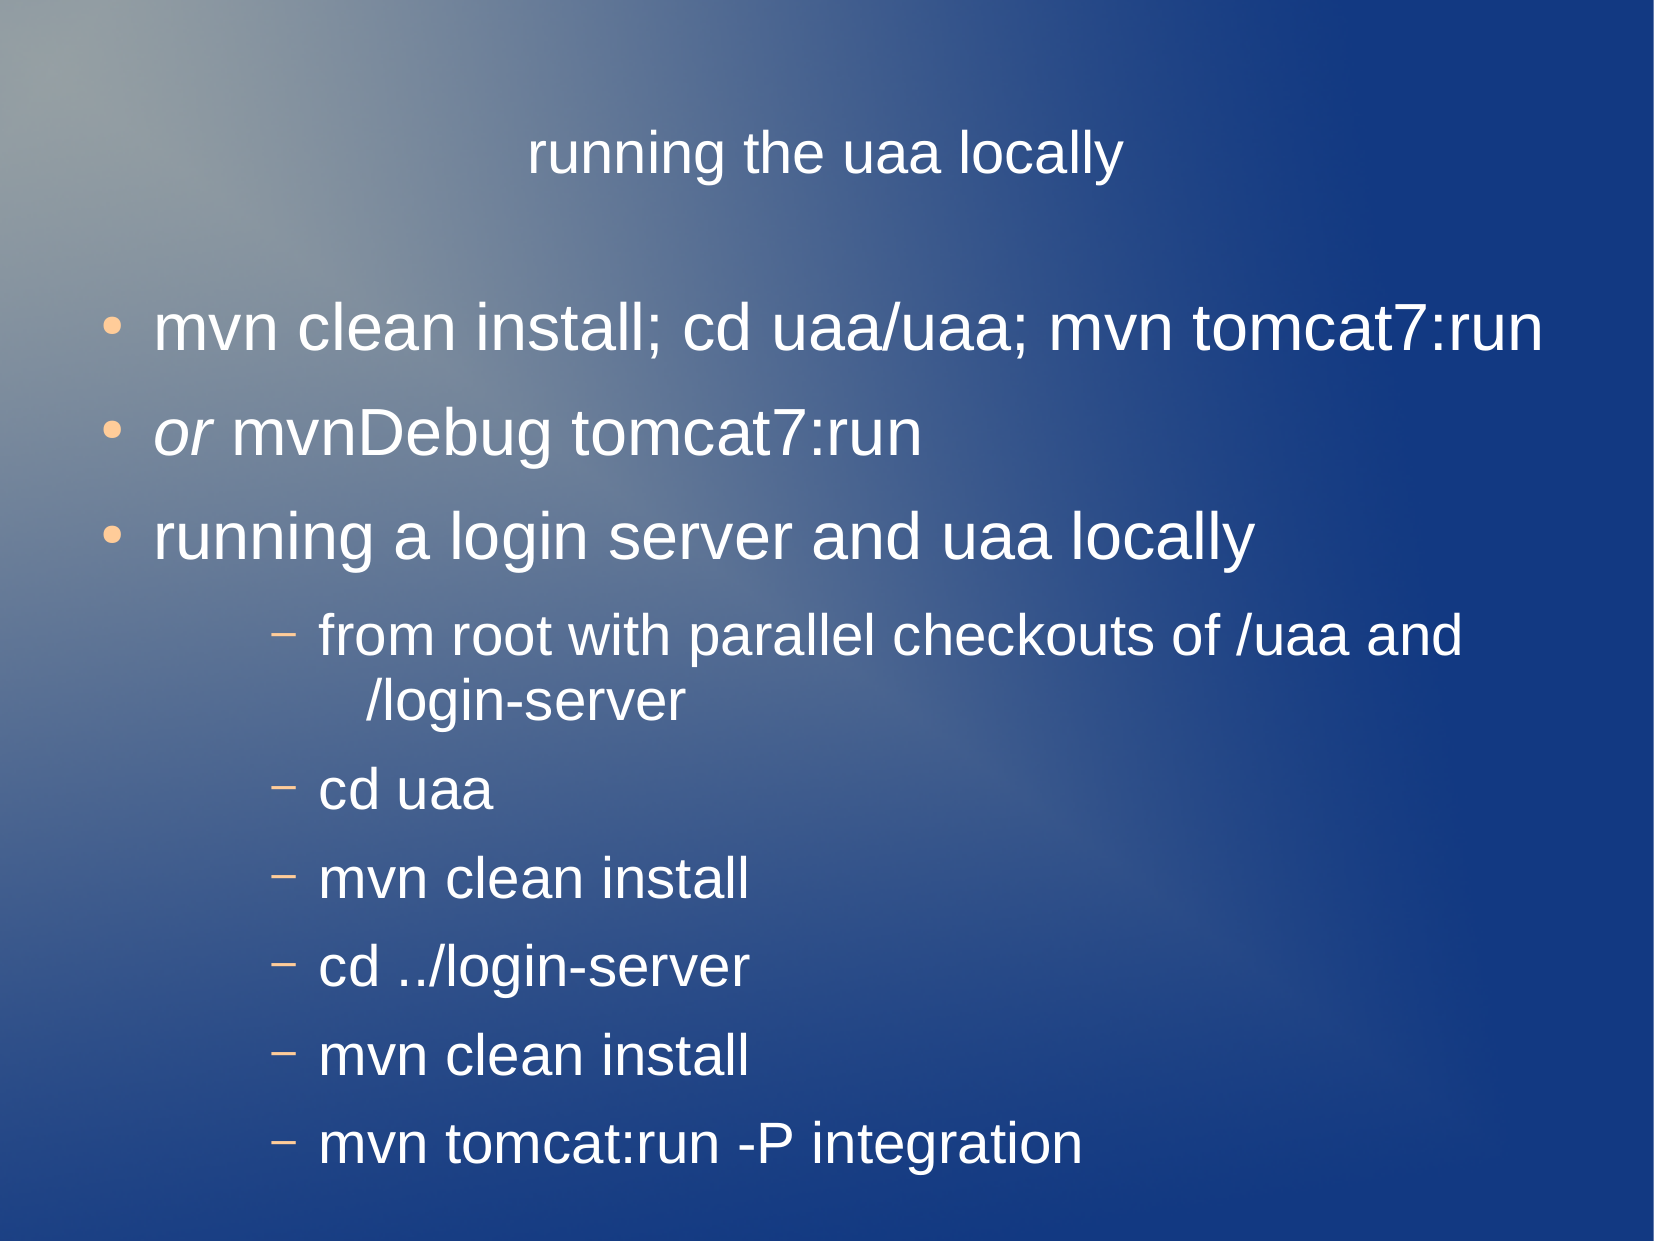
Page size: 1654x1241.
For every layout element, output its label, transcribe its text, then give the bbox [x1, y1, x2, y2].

picture [0, 0, 1654, 1241]
list mvn clean install; cd uaa/uaa; mvn tomcat7:run or mvnDebug tomcat7:run running a login server and uaa locally from root with parallel checkouts of /uaa and /login-server cd uaa mvn clean install cd ../login-server mvn clean install mvn tomcat:run -P integration [82, 290, 1571, 1177]
title running the uaa locally [82, 49, 1571, 257]
